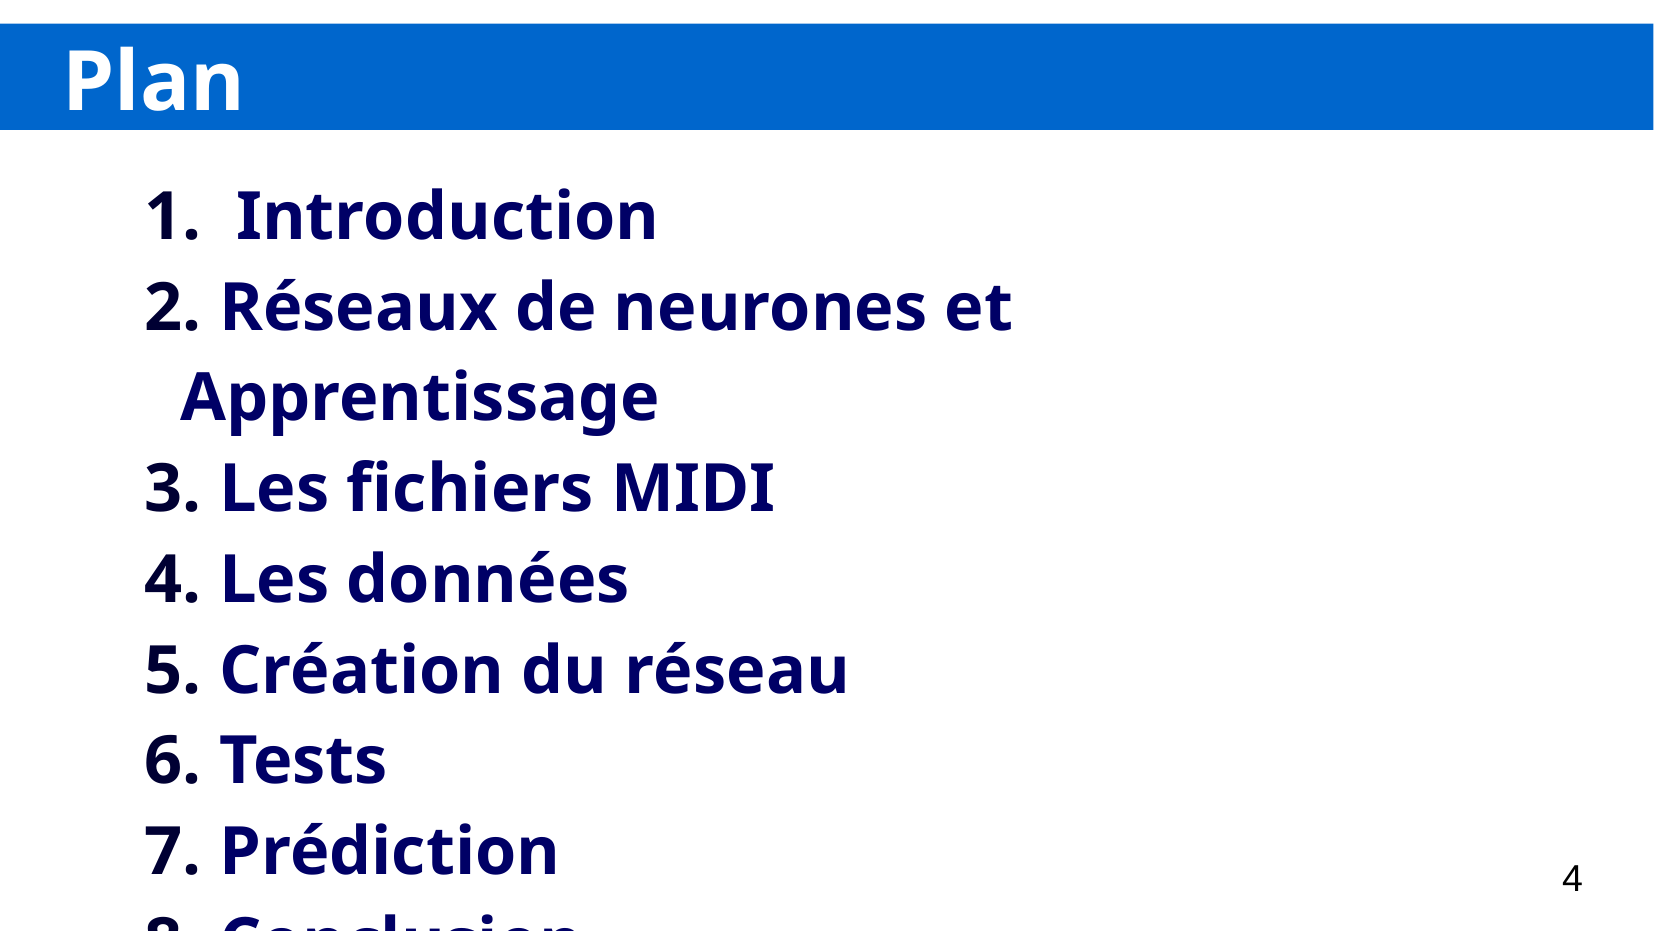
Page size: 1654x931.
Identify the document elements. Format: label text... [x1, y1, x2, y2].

text_box [0, 23, 1654, 130]
text_box Introduction Réseaux de neurones et Apprentissage Les fichiers MIDI Les données Création du réseau Tests Prédiction Conclusion [129, 160, 1453, 886]
text_box <numéro> [1547, 850, 1654, 921]
title Plan [0, 35, 1016, 119]
